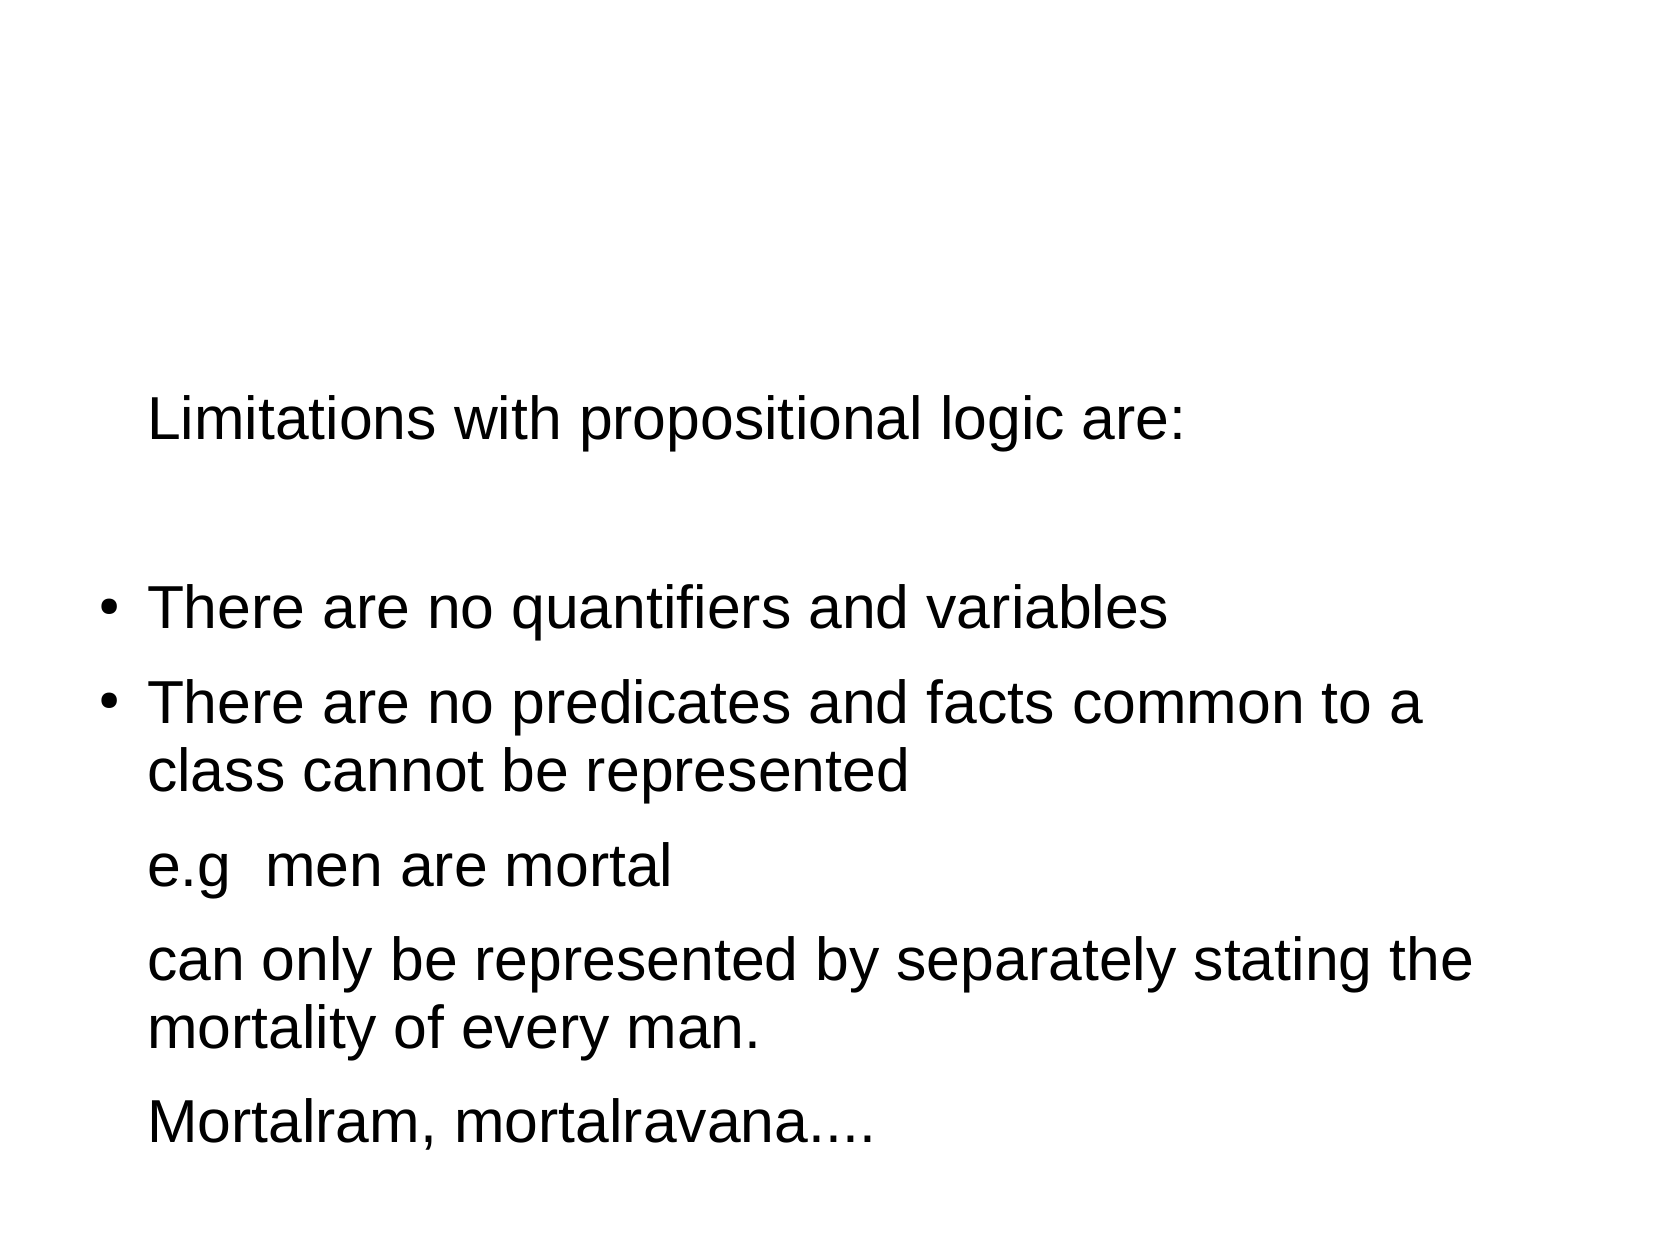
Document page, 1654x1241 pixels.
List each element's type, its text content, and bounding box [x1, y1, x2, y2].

list Limitations with propositional logic are: There are no quantifiers and variables There are no predicates and facts common to a class cannot be represented e.g men are mortal can only be represented by separately stating the mortality of every man. Mortalram, mortalravana.... [82, 290, 1571, 1158]
